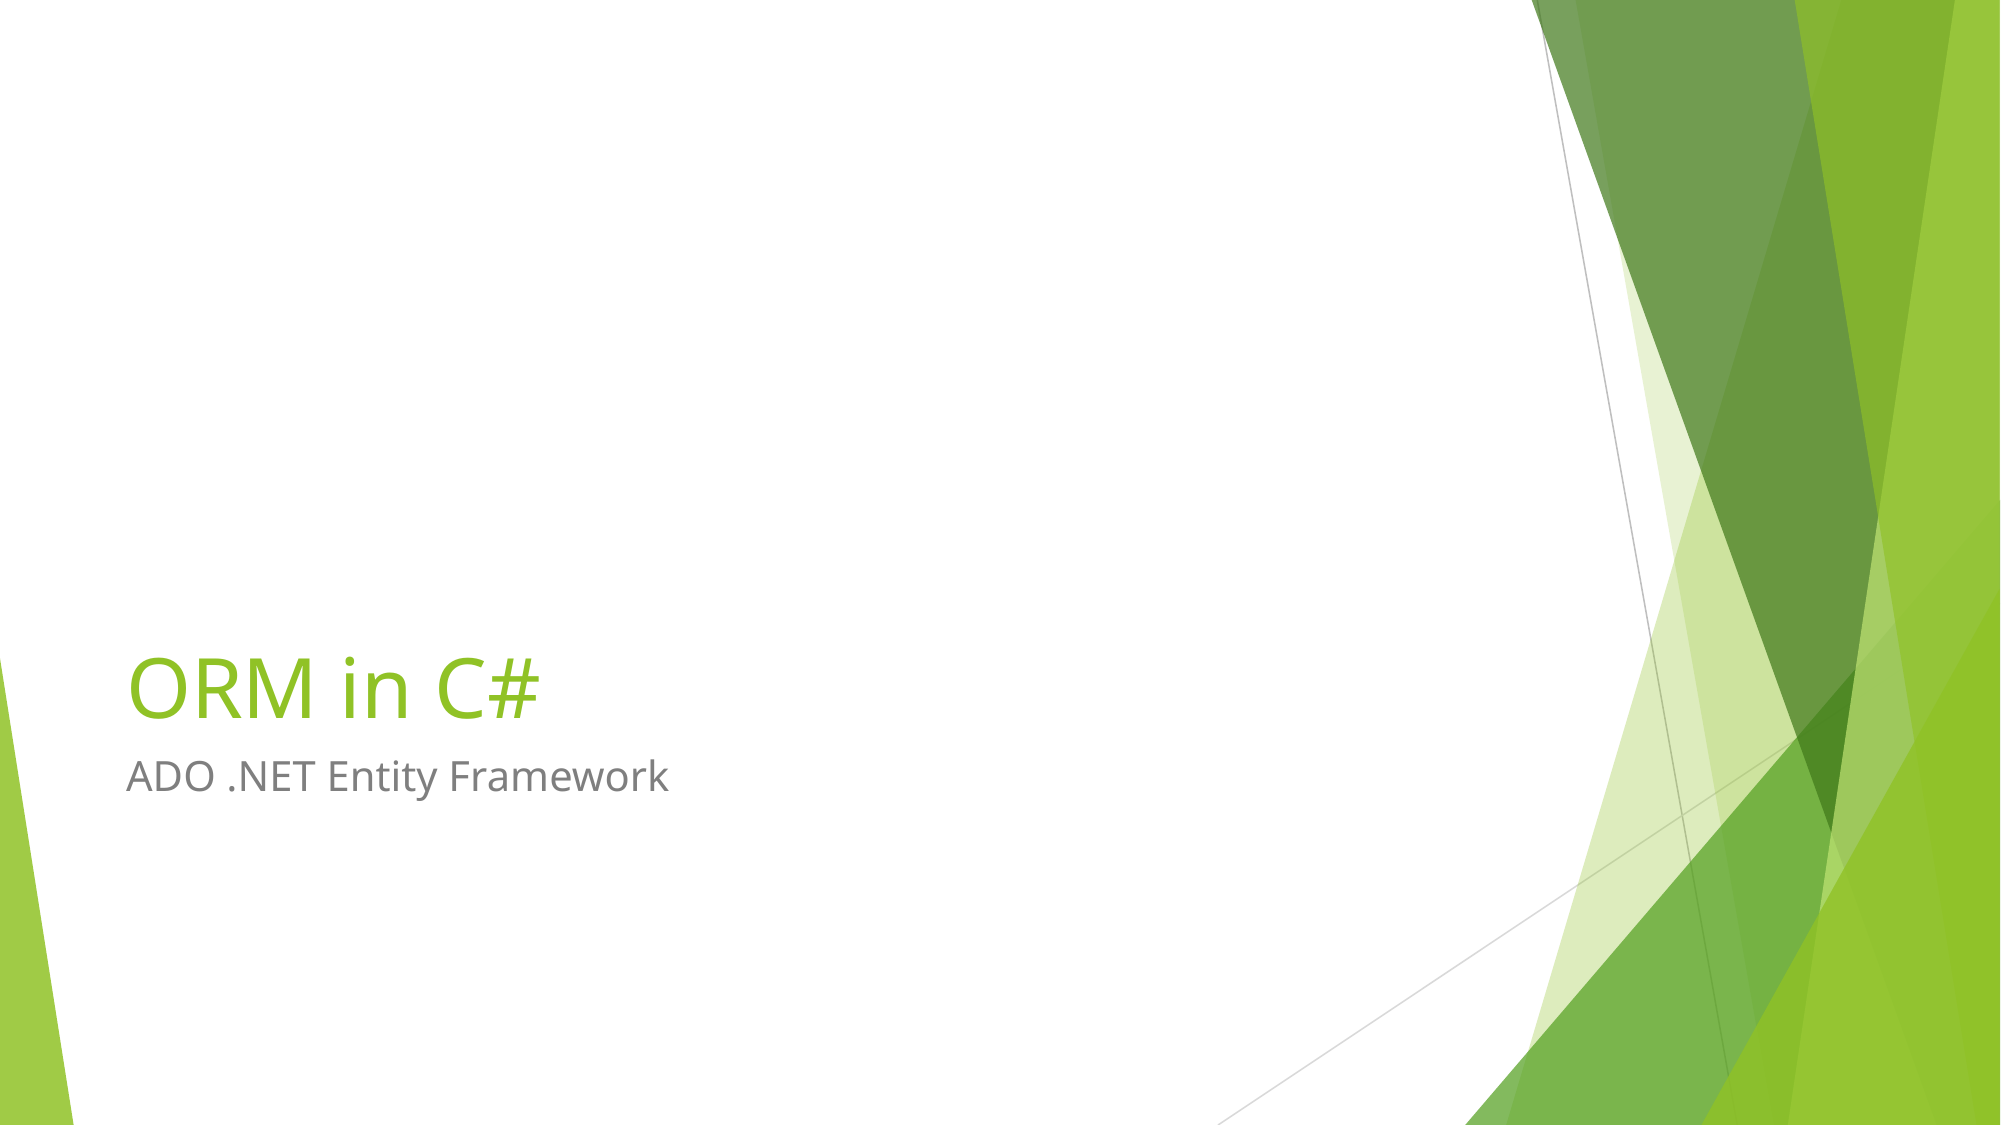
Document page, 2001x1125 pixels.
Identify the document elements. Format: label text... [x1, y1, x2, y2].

title ORM in C# [111, 443, 1522, 742]
list ADO .NET Entity Framework [111, 742, 1522, 884]
